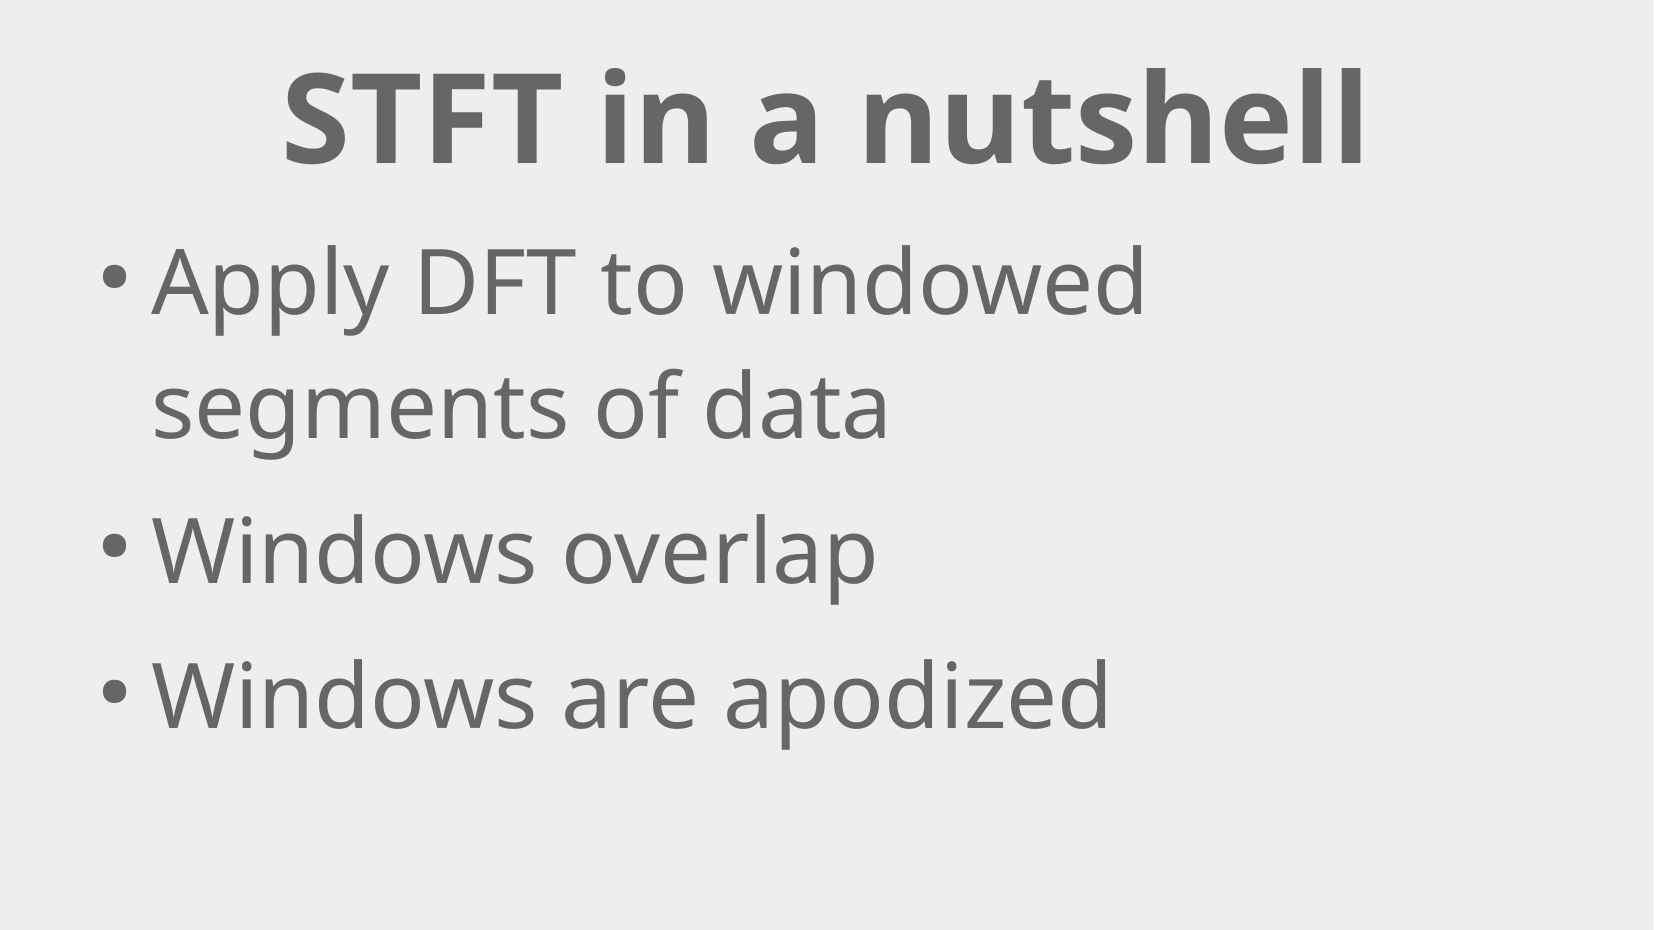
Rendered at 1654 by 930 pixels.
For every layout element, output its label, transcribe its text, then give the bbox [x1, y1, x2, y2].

list Apply DFT to windowed segments of data Windows overlap Windows are apodized [80, 217, 1569, 757]
title STFT in a nutshell [82, 36, 1571, 193]
